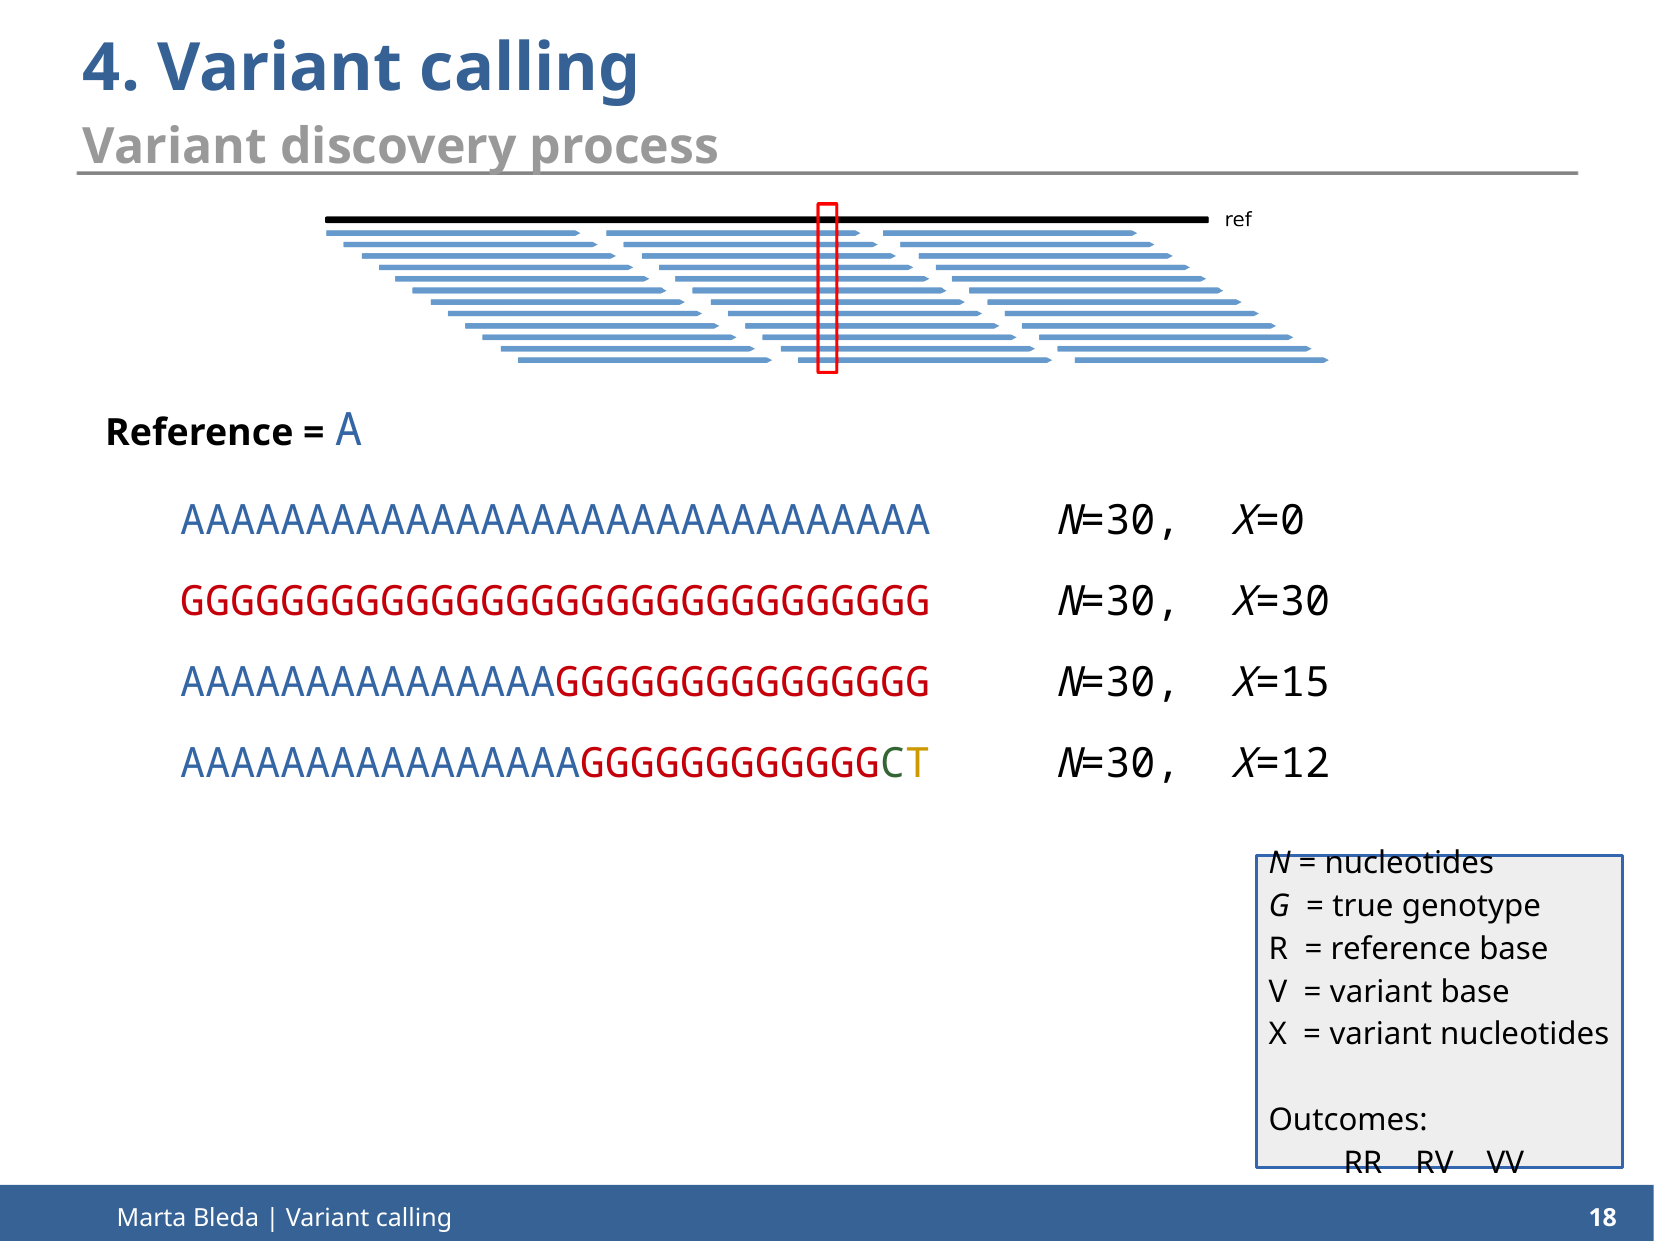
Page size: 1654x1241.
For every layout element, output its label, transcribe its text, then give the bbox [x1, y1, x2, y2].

picture [325, 202, 1329, 374]
picture [74, 170, 490, 175]
list Reference = A AAAAAAAAAAAAAAAAAAAAAAAAAAAAAA N=30, X=0 GGGGGGGGGGGGGGGGGGGGGGGGGGGGGG N=30, X=30 AAAAAAAAAAAAAAAGGGGGGGGGGGGGGG N=30, X=15 AAAAAAAAAAAAAAAAGGGGGGGGGGGGCT N=30, X=12 [105, 396, 1572, 1139]
picture [540, 170, 1580, 175]
text_box N = nucleotides G = true genotype R = reference base V = variant base X = variant nucleotides Outcomes: RR RV VV [1256, 855, 1623, 1168]
title 4. Variant calling Variant discovery process [82, 31, 1571, 166]
picture [497, 170, 533, 175]
